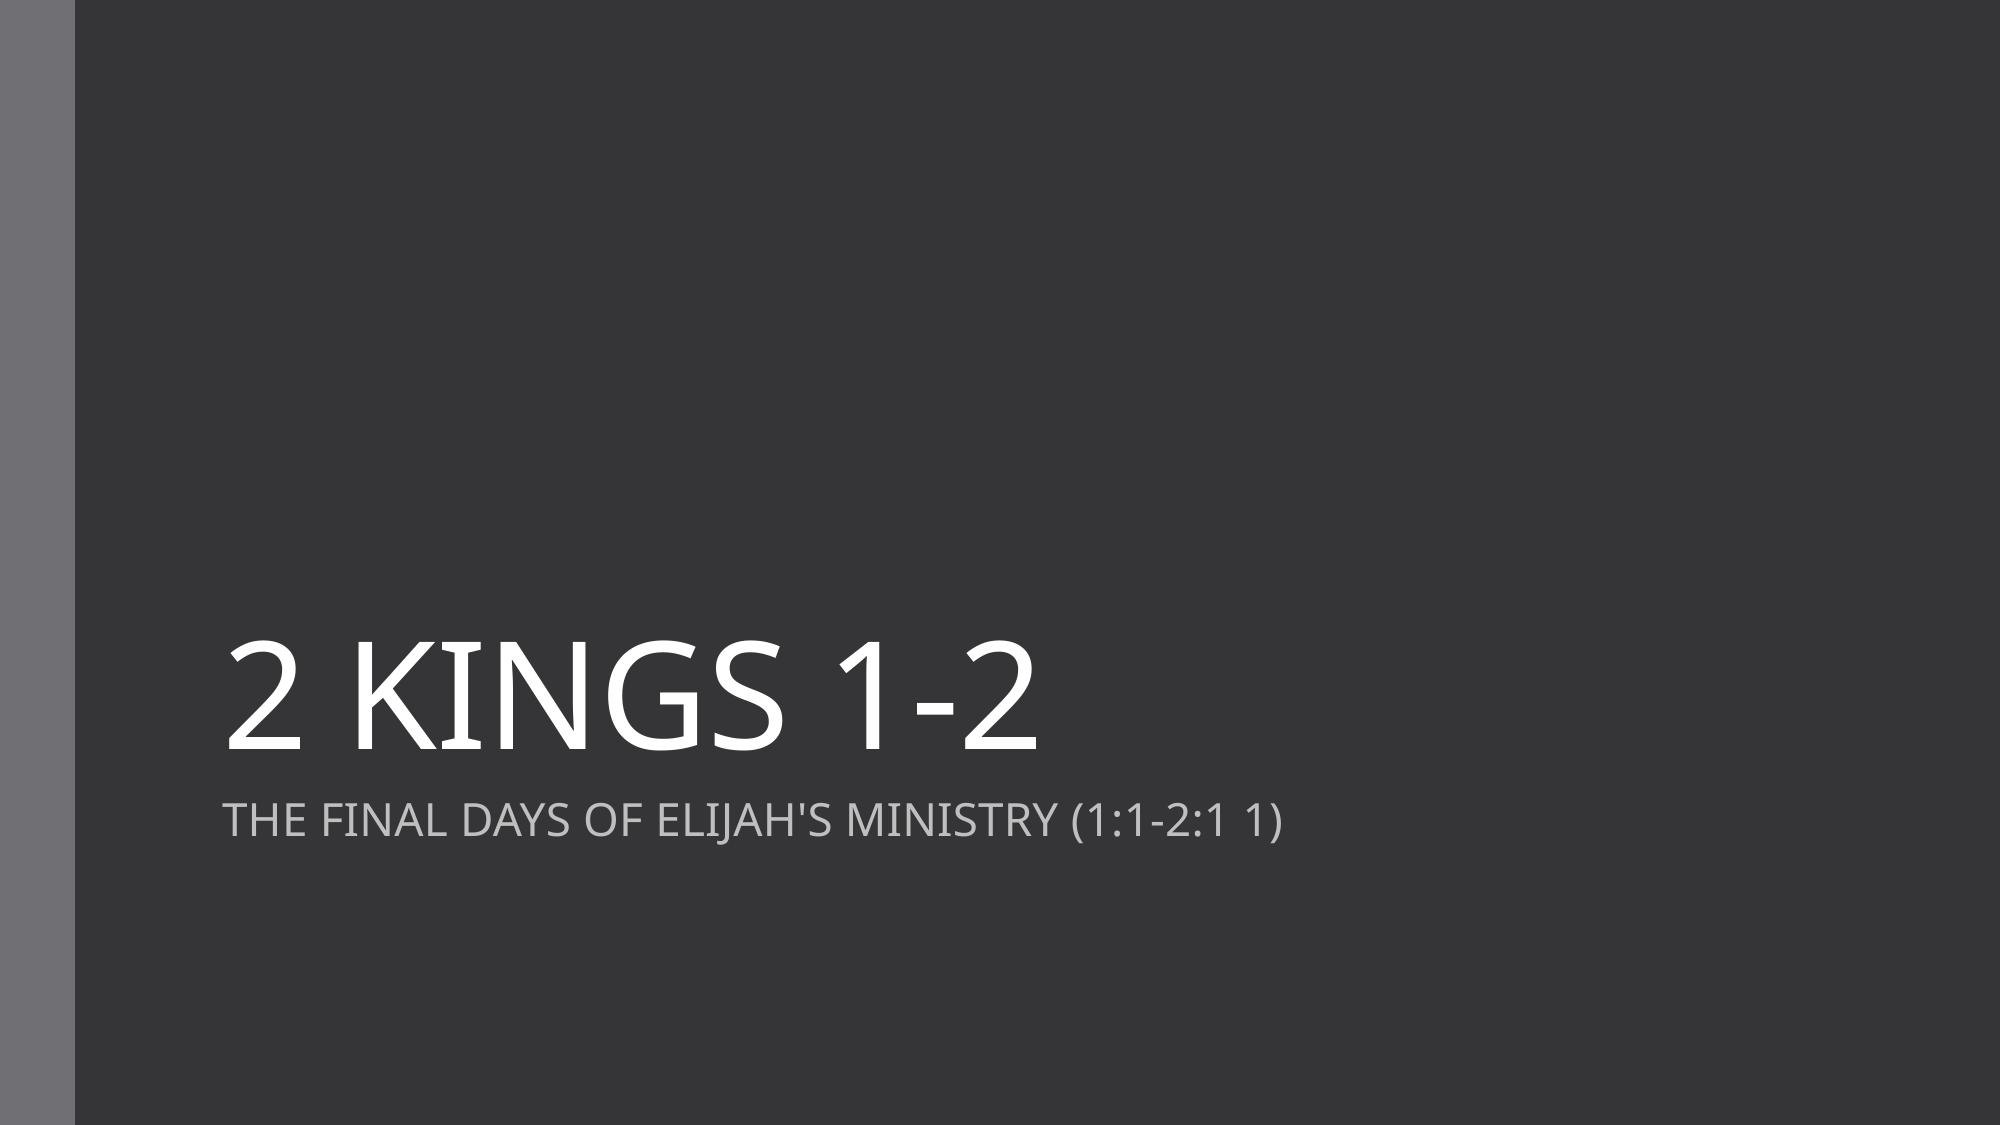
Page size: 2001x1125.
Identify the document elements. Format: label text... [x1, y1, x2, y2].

title 2 KINGS 1-2 [206, 124, 1752, 787]
subtitle THE FINAL DAYS OF ELIJAH'S MINISTRY (1:1-2:1 1) [206, 787, 1752, 1066]
